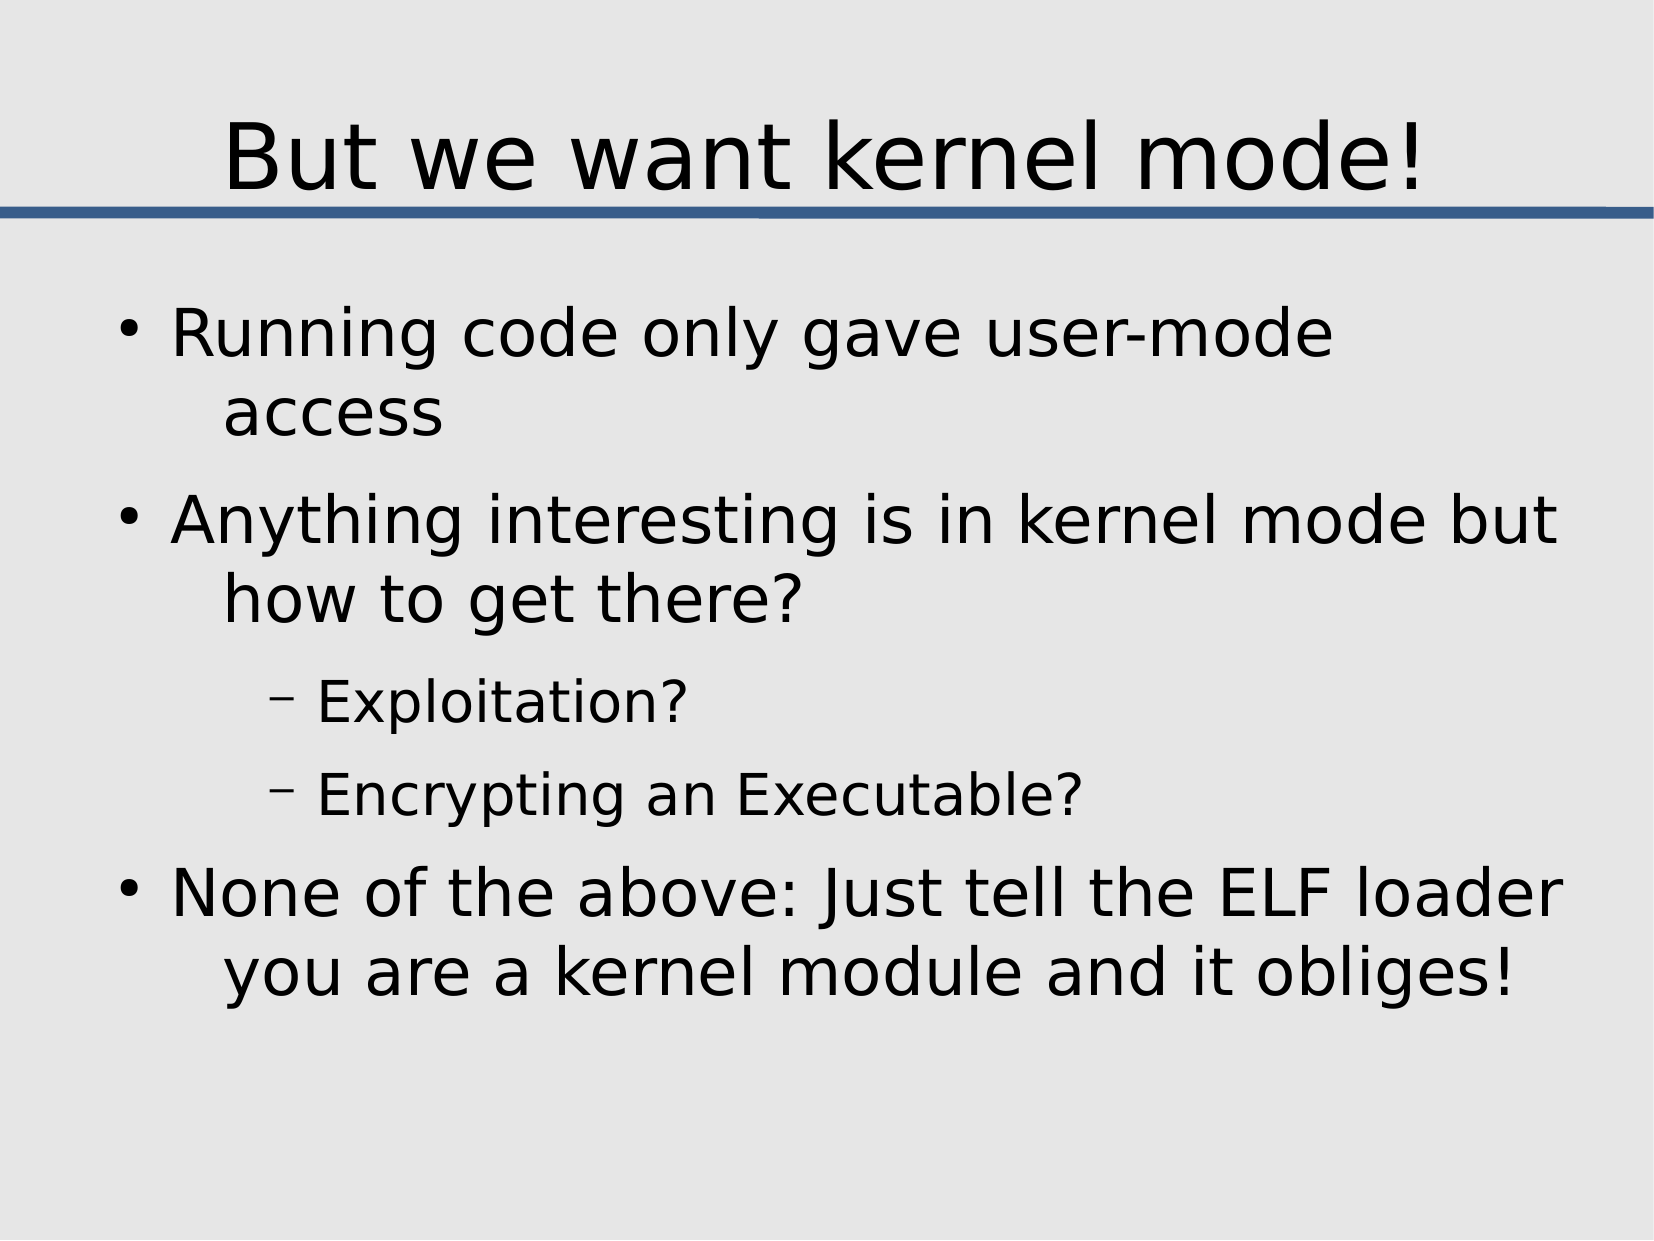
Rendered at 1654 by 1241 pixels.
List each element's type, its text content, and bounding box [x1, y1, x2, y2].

list Running code only gave user-mode access Anything interesting is in kernel mode but how to get there? Exploitation? Encrypting an Executable? None of the above: Just tell the ELF loader you are a kernel module and it obliges! [82, 290, 1571, 1094]
title But we want kernel mode! [82, 56, 1571, 250]
